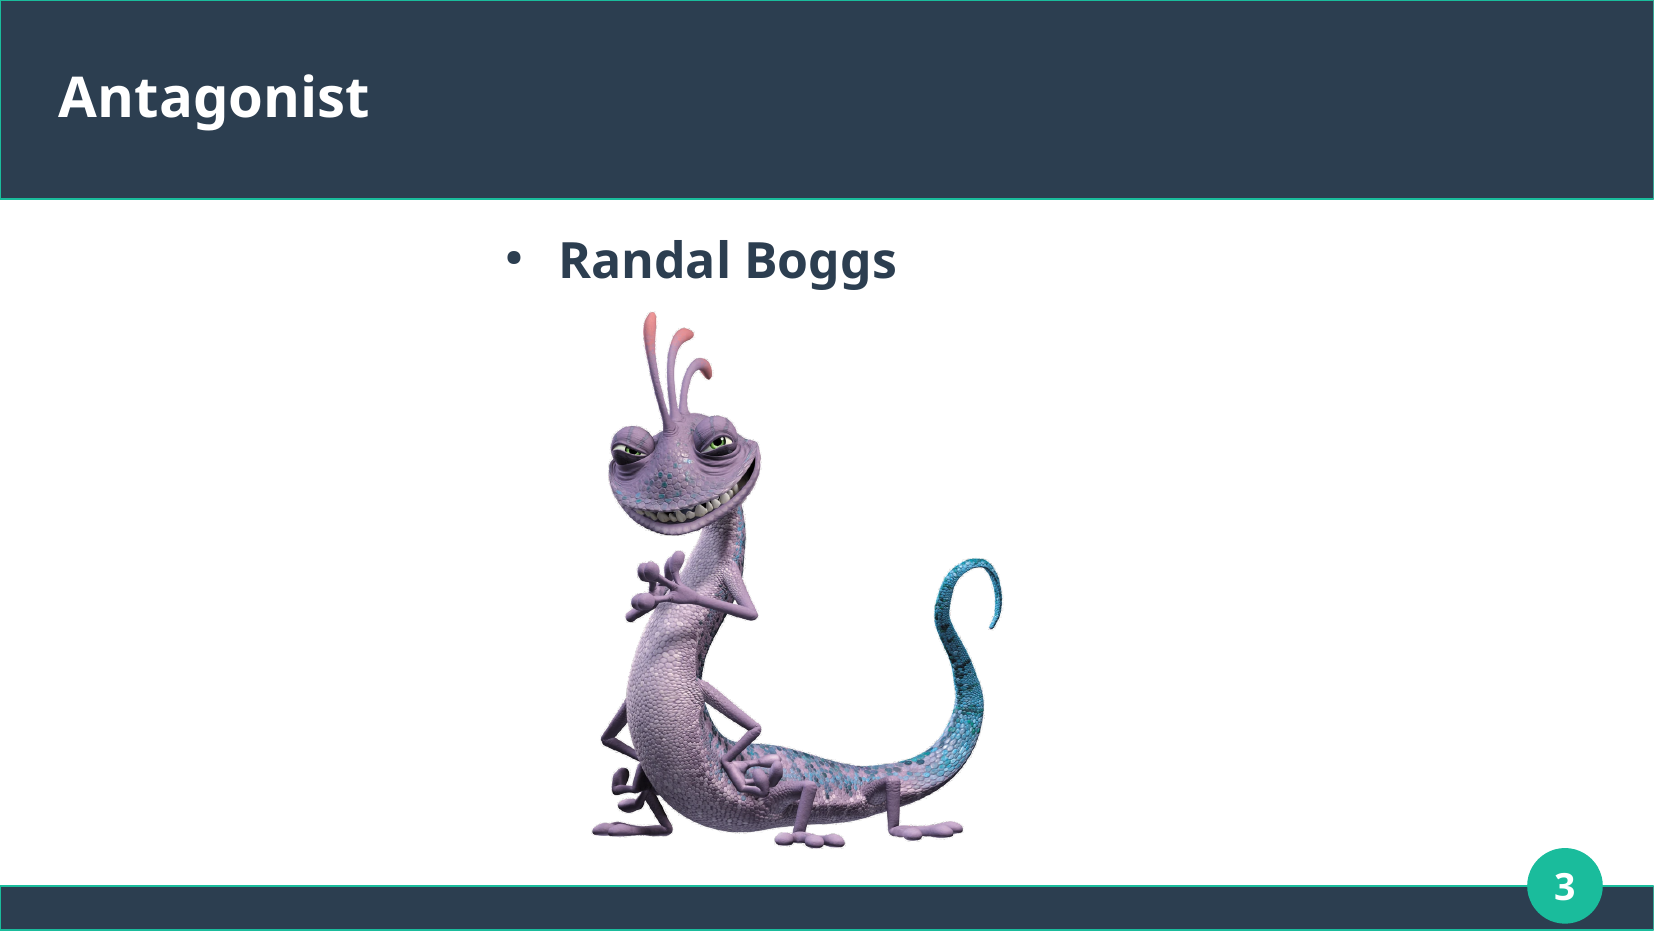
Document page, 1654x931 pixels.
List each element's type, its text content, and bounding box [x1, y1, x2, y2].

list Randal Boggs [487, 225, 1237, 846]
picture [562, 299, 1013, 864]
title Antagonist [59, 37, 1595, 155]
